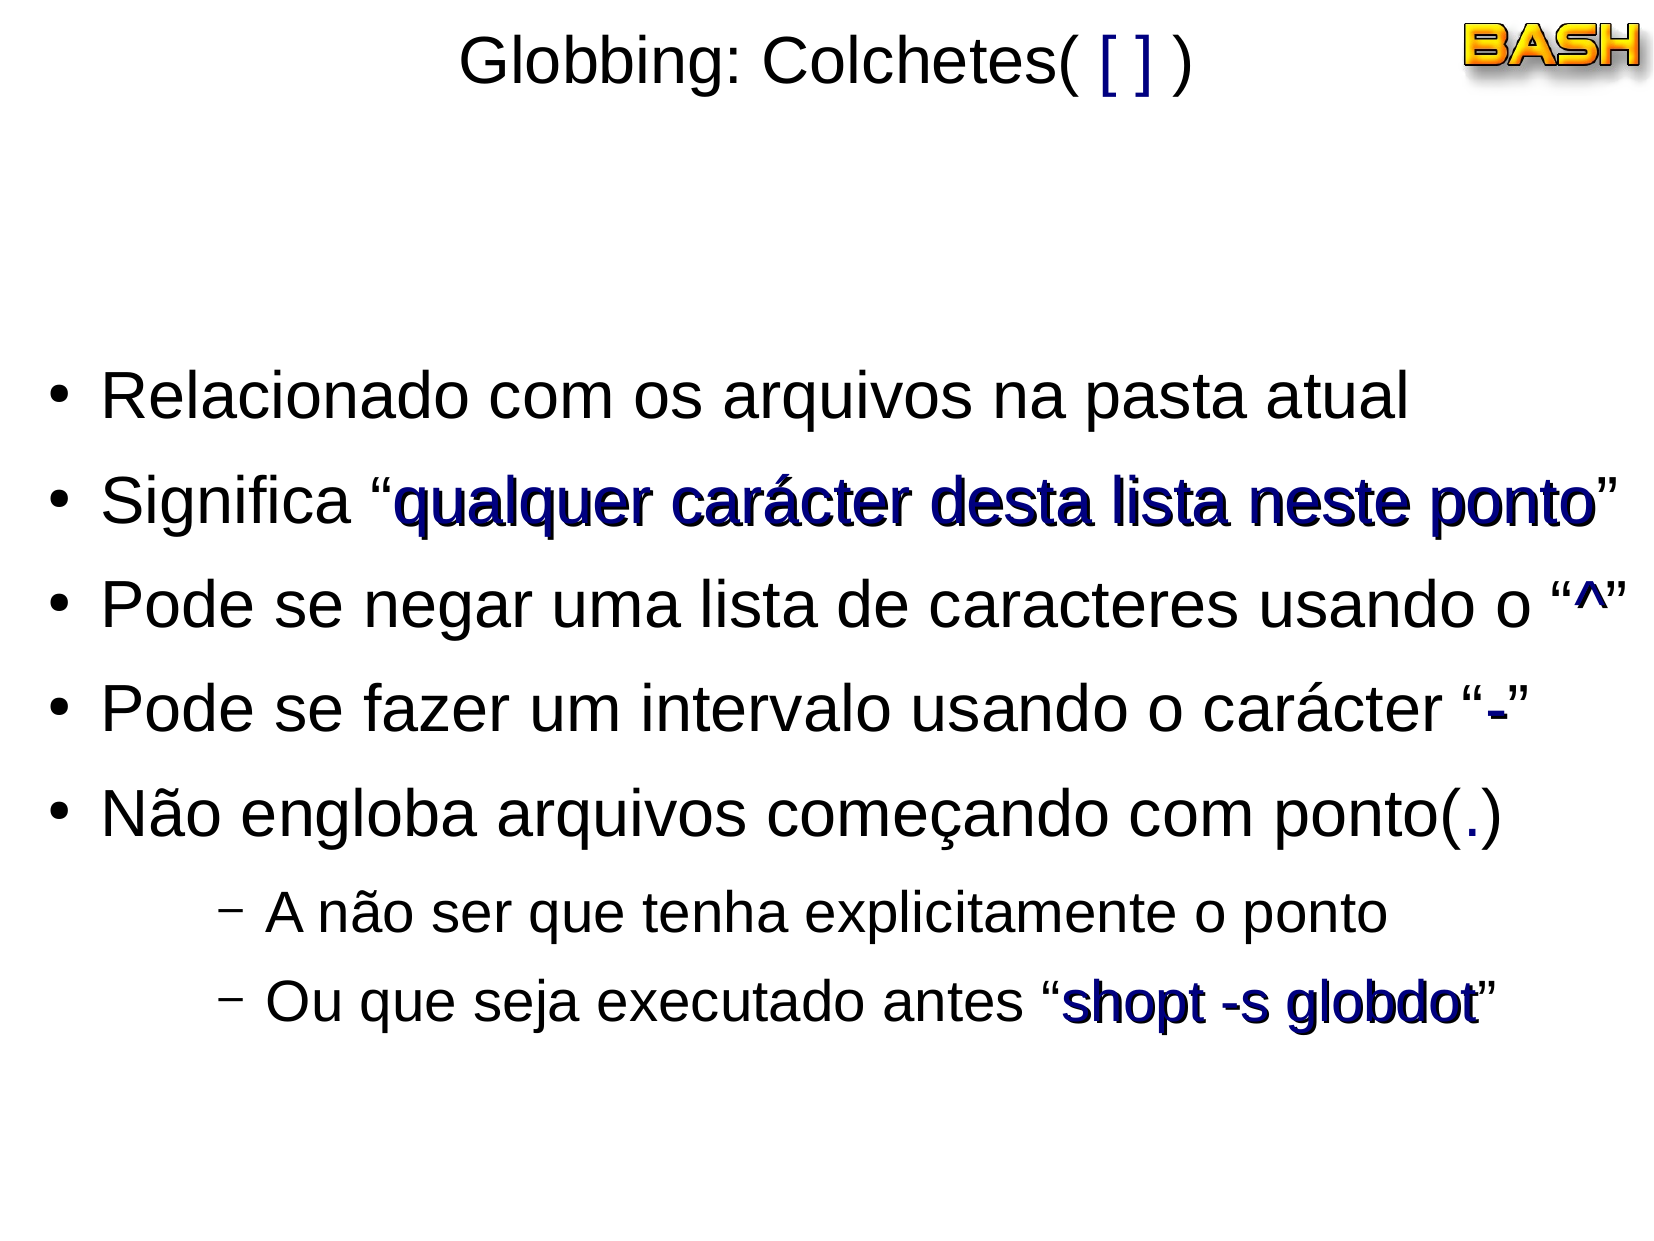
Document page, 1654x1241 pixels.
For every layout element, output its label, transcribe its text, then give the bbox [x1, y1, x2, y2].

list Relacionado com os arquivos na pasta atual Significa “qualquer carácter desta lista neste ponto” Pode se negar uma lista de caracteres usando o “^” Pode se fazer um intervalo usando o carácter “-” Não engloba arquivos começando com ponto(.) A não ser que tenha explicitamente o ponto Ou que seja executado antes “shopt -s globdot” [29, 358, 1654, 1034]
picture [1450, 0, 1654, 96]
title Globbing: Colchetes( [ ] ) [82, 22, 1571, 98]
